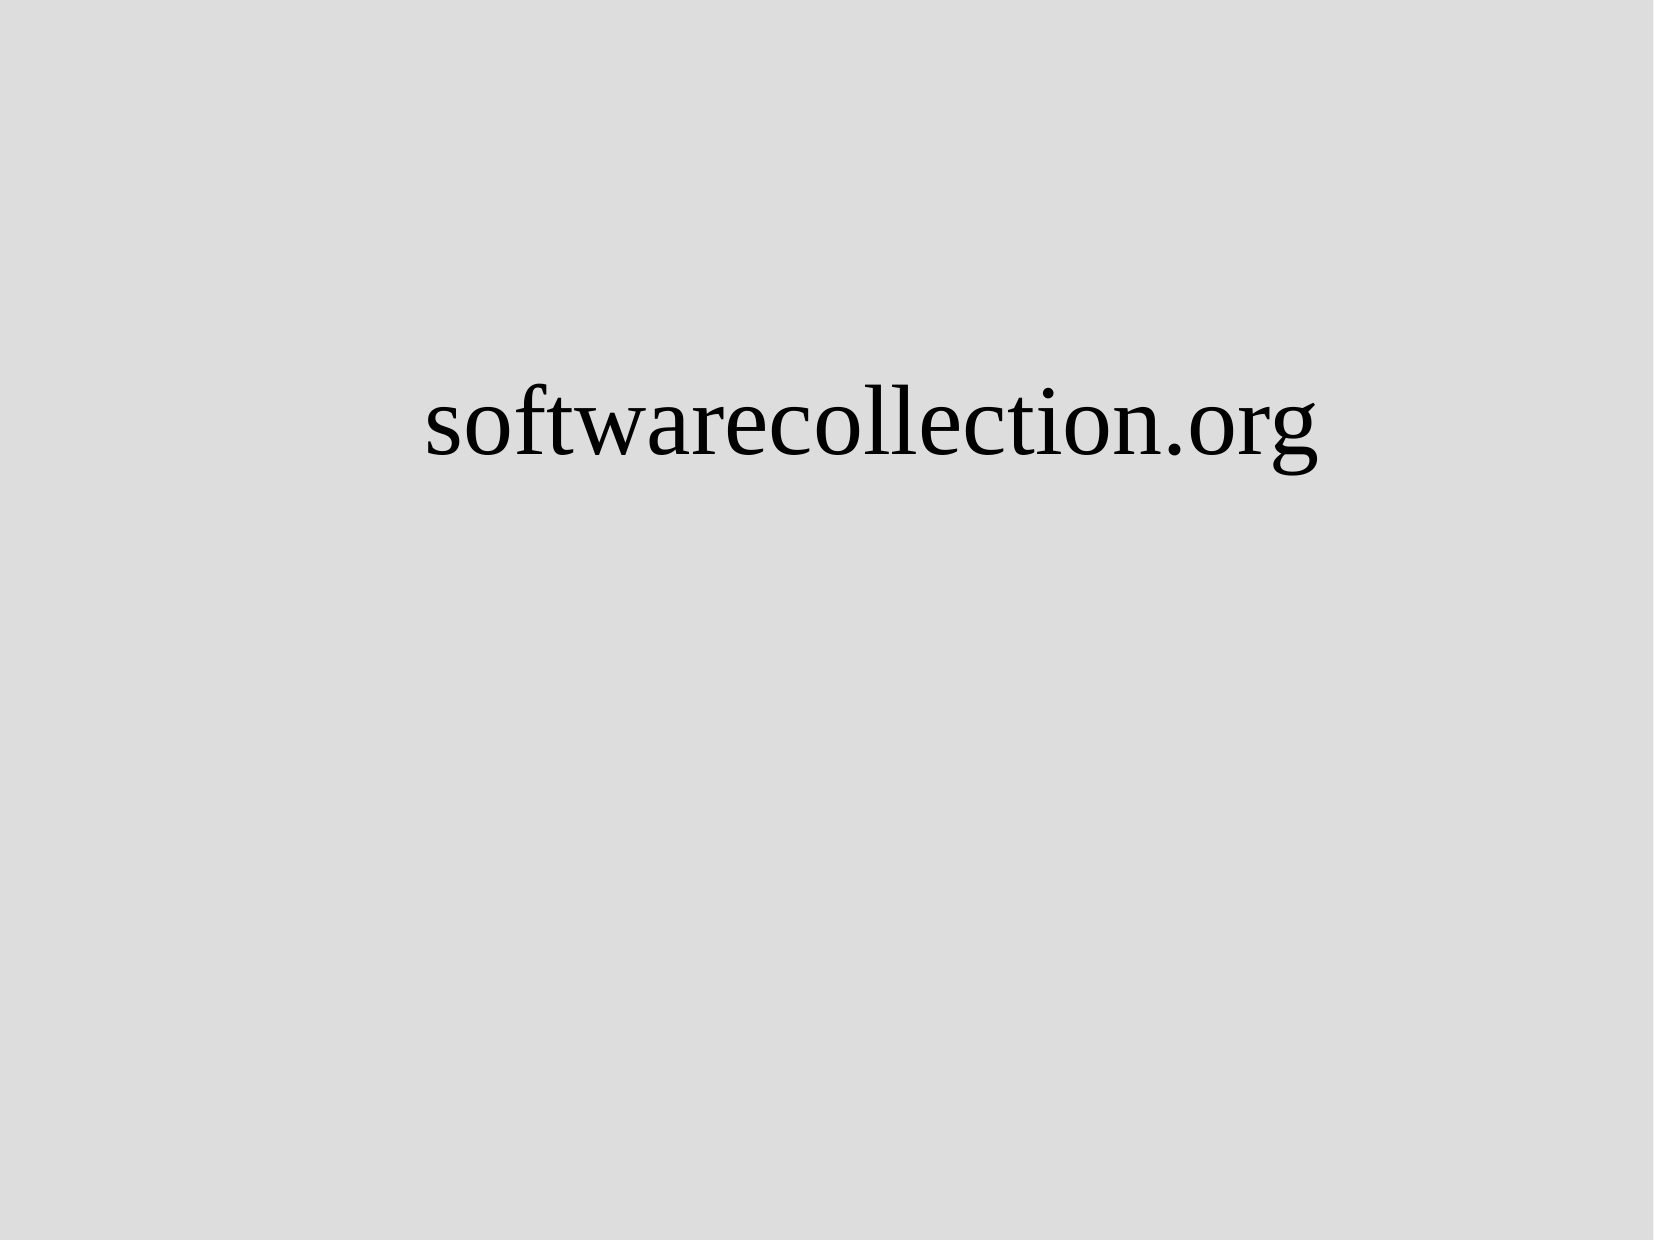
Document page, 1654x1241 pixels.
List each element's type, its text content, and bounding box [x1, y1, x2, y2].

subtitle [82, 49, 1571, 1010]
text_box softwarecollection.org [271, 357, 1473, 484]
